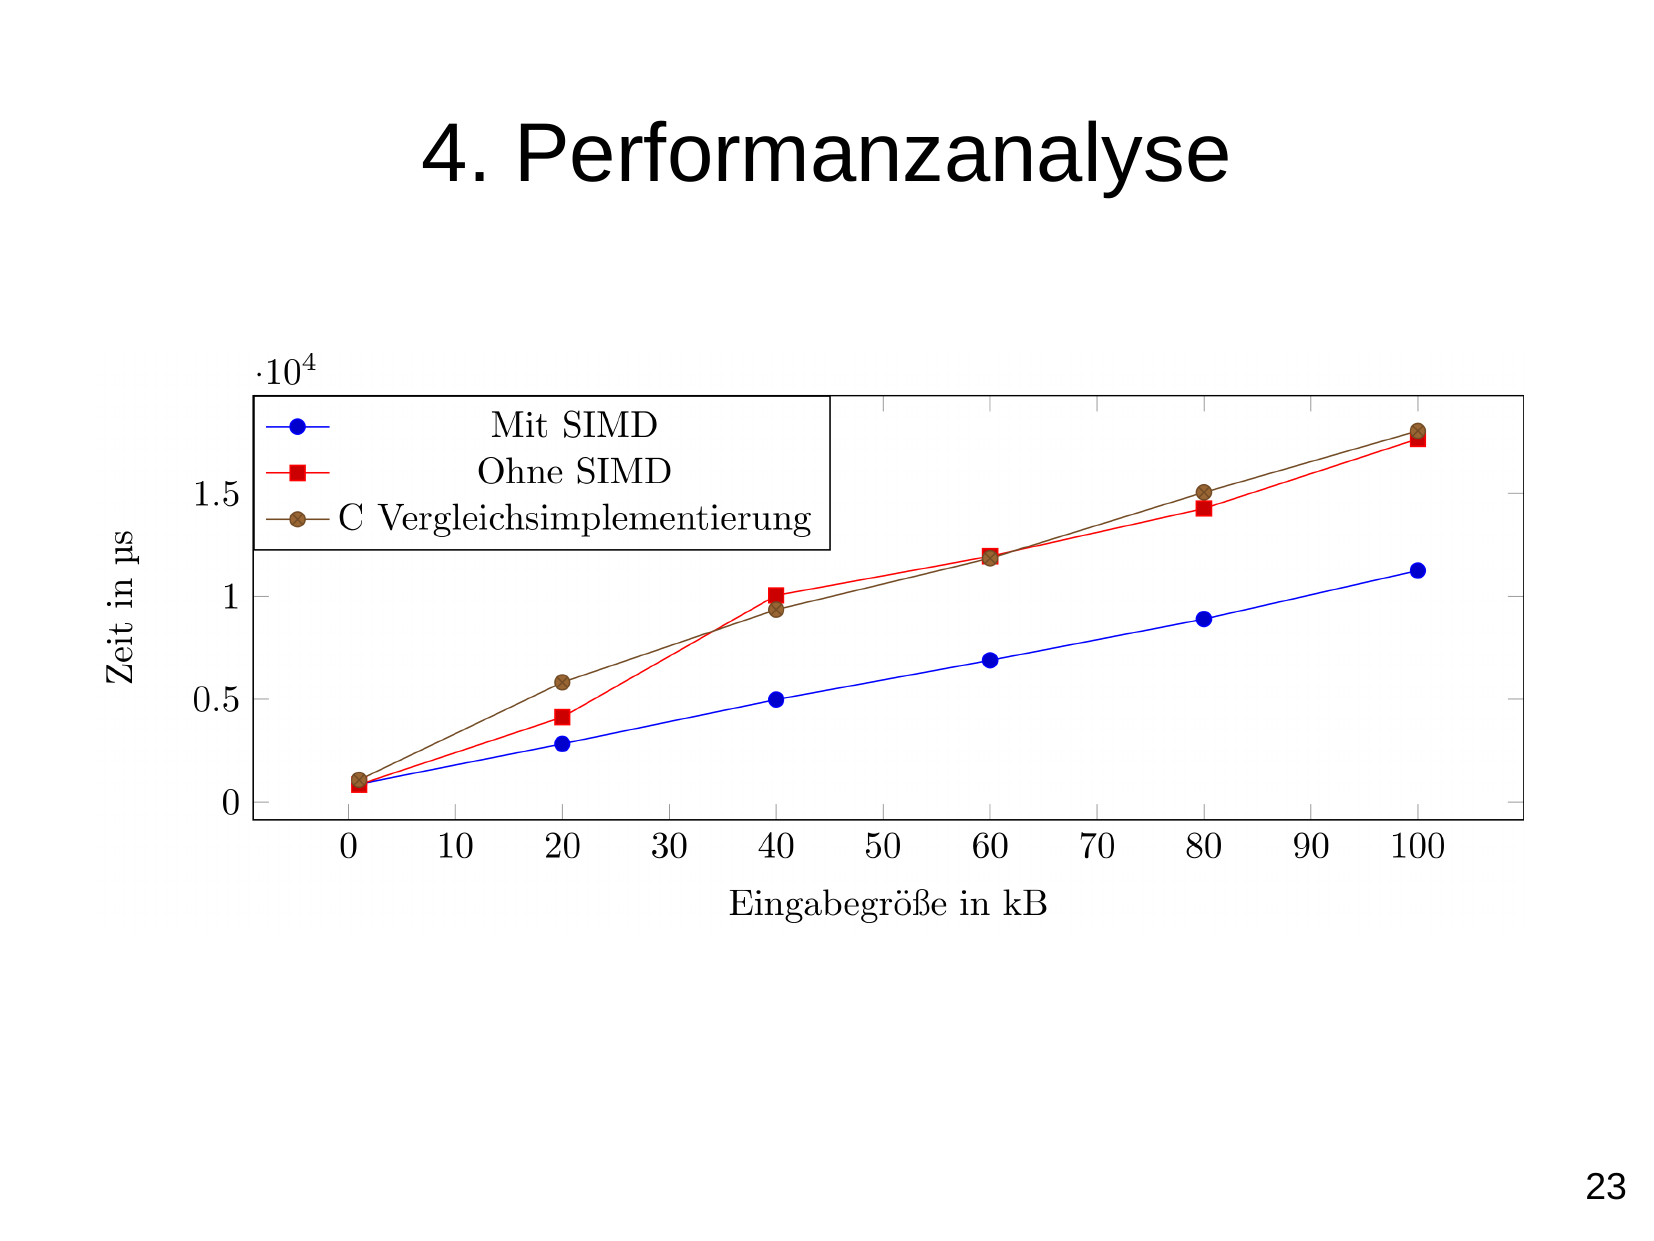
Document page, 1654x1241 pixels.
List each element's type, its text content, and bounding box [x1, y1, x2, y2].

picture [94, 353, 1524, 934]
text_box <number> [1259, 1158, 1642, 1229]
title 4. Performanzanalyse [82, 16, 1571, 290]
